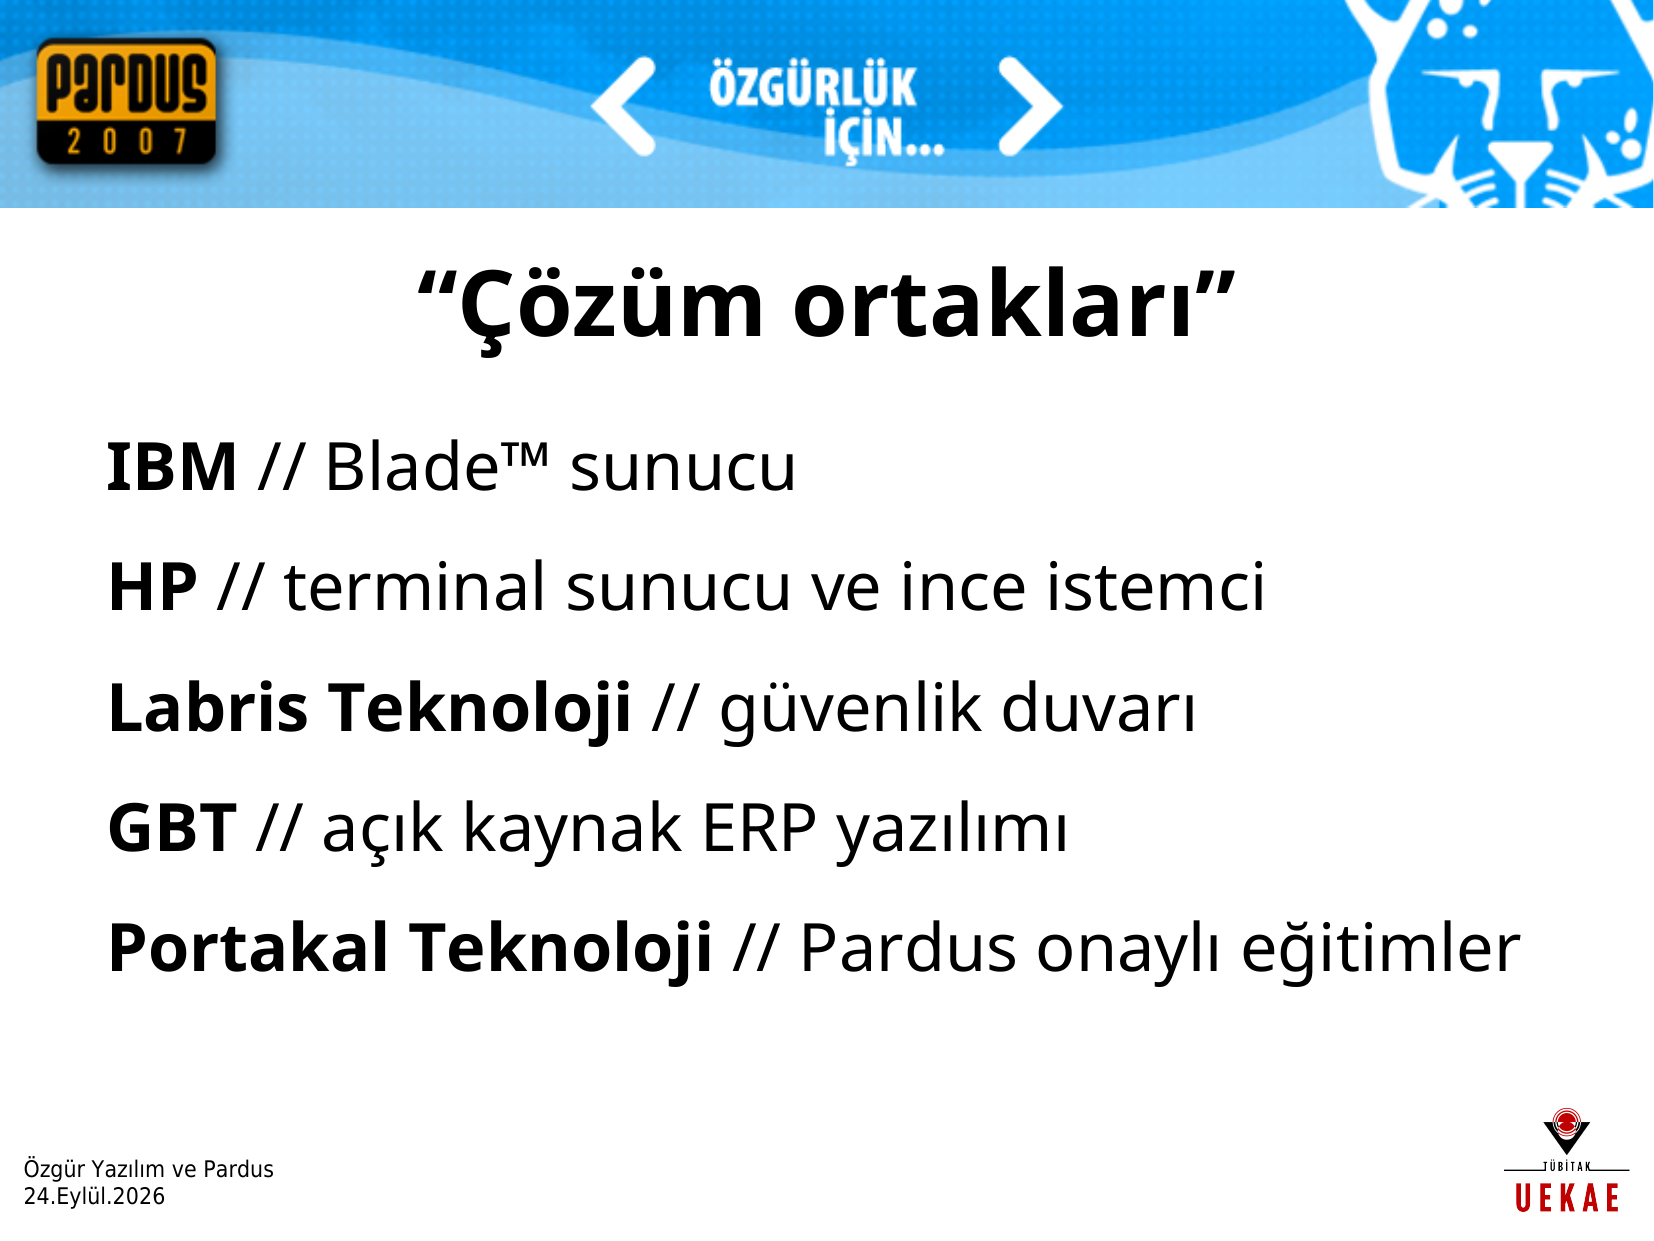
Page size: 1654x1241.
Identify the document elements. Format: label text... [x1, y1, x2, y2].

title “Çözüm ortakları” [82, 197, 1571, 405]
picture [0, 0, 1654, 208]
list IBM // Blade™ sunucu HP // terminal sunucu ve ince istemci Labris Teknoloji // güvenlik duvarı GBT // açık kaynak ERP yazılımı Portakal Teknoloji // Pardus onaylı eğitimler [88, 419, 1571, 1056]
picture [1500, 1104, 1634, 1215]
